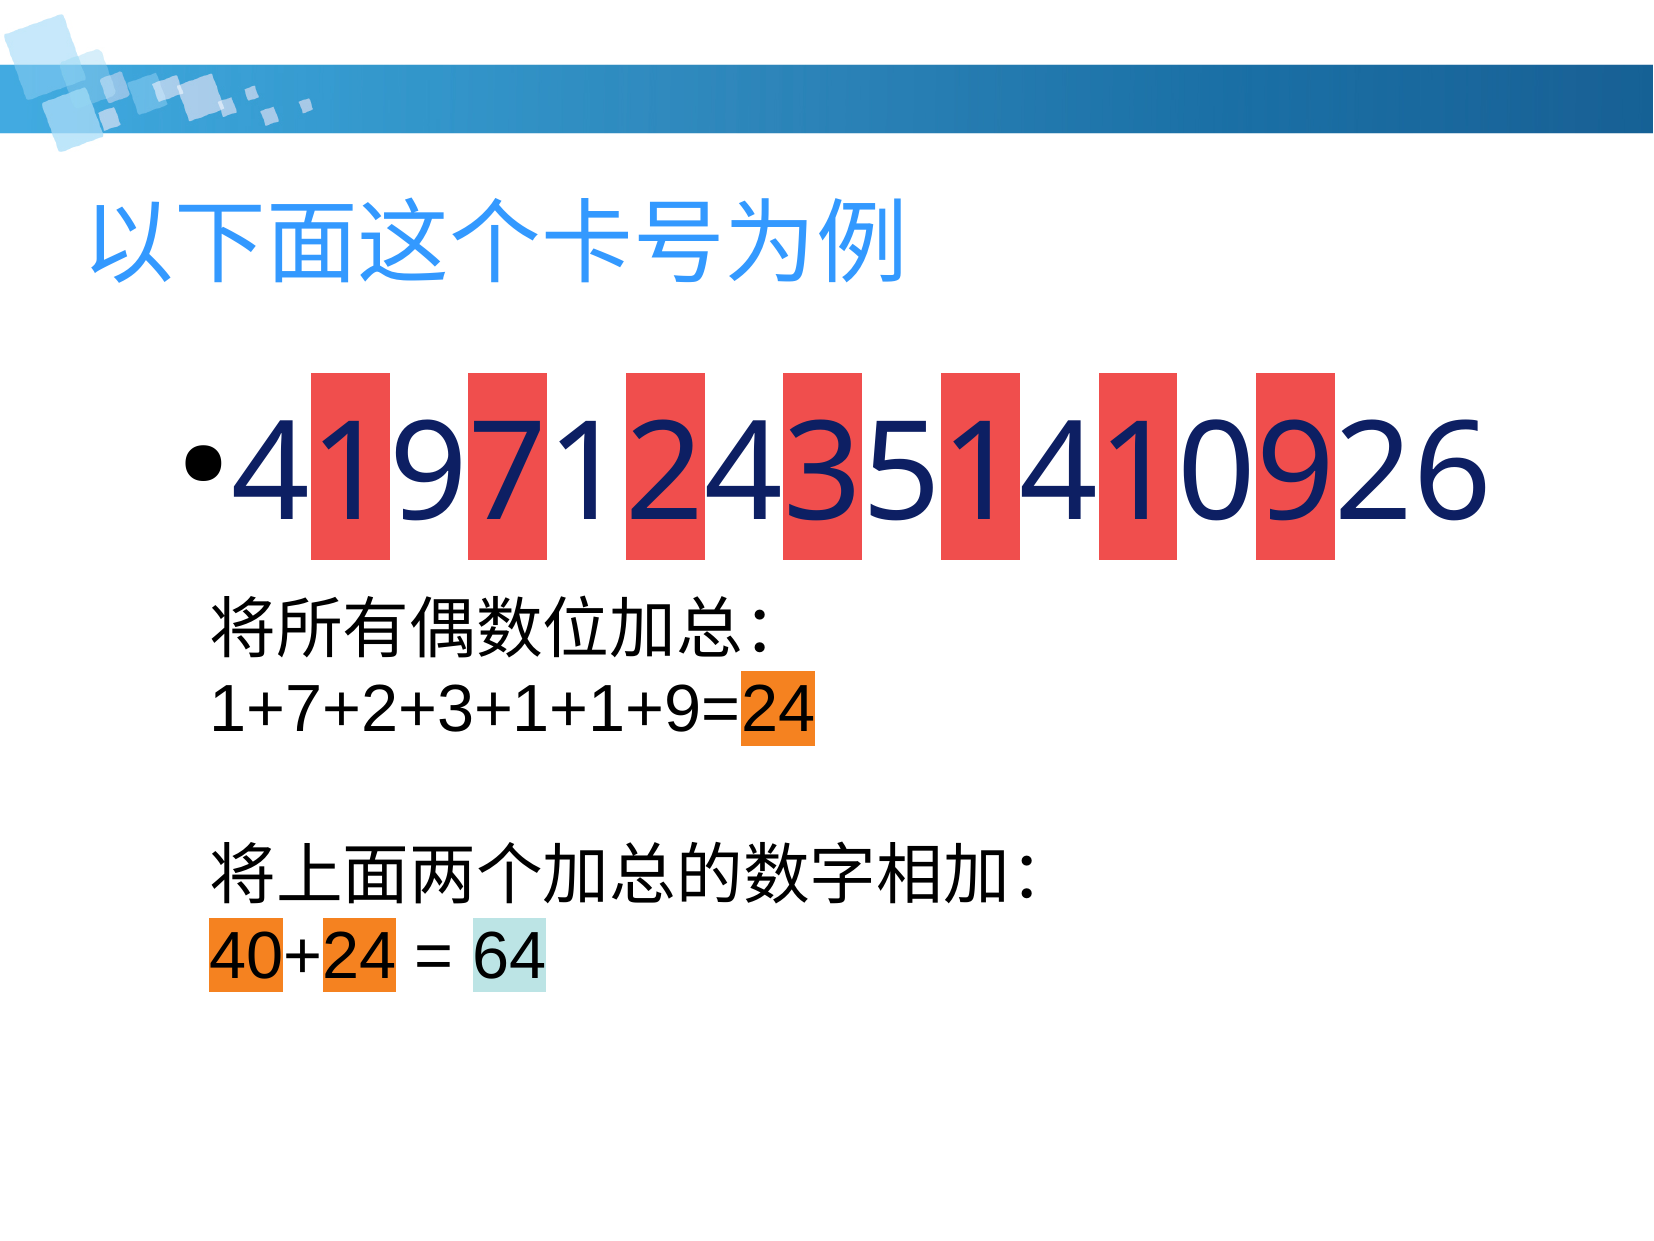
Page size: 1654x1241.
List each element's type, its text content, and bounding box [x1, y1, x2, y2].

picture [0, 0, 1653, 1238]
list 4197124351410926 [82, 372, 1571, 633]
title 以下面这个卡号为例 [82, 132, 1571, 340]
text_box 将所有偶数位加总： 1+7+2+3+1+1+9=24 将上面两个加总的数字相加： 40+24 = 64 [194, 567, 1508, 1160]
